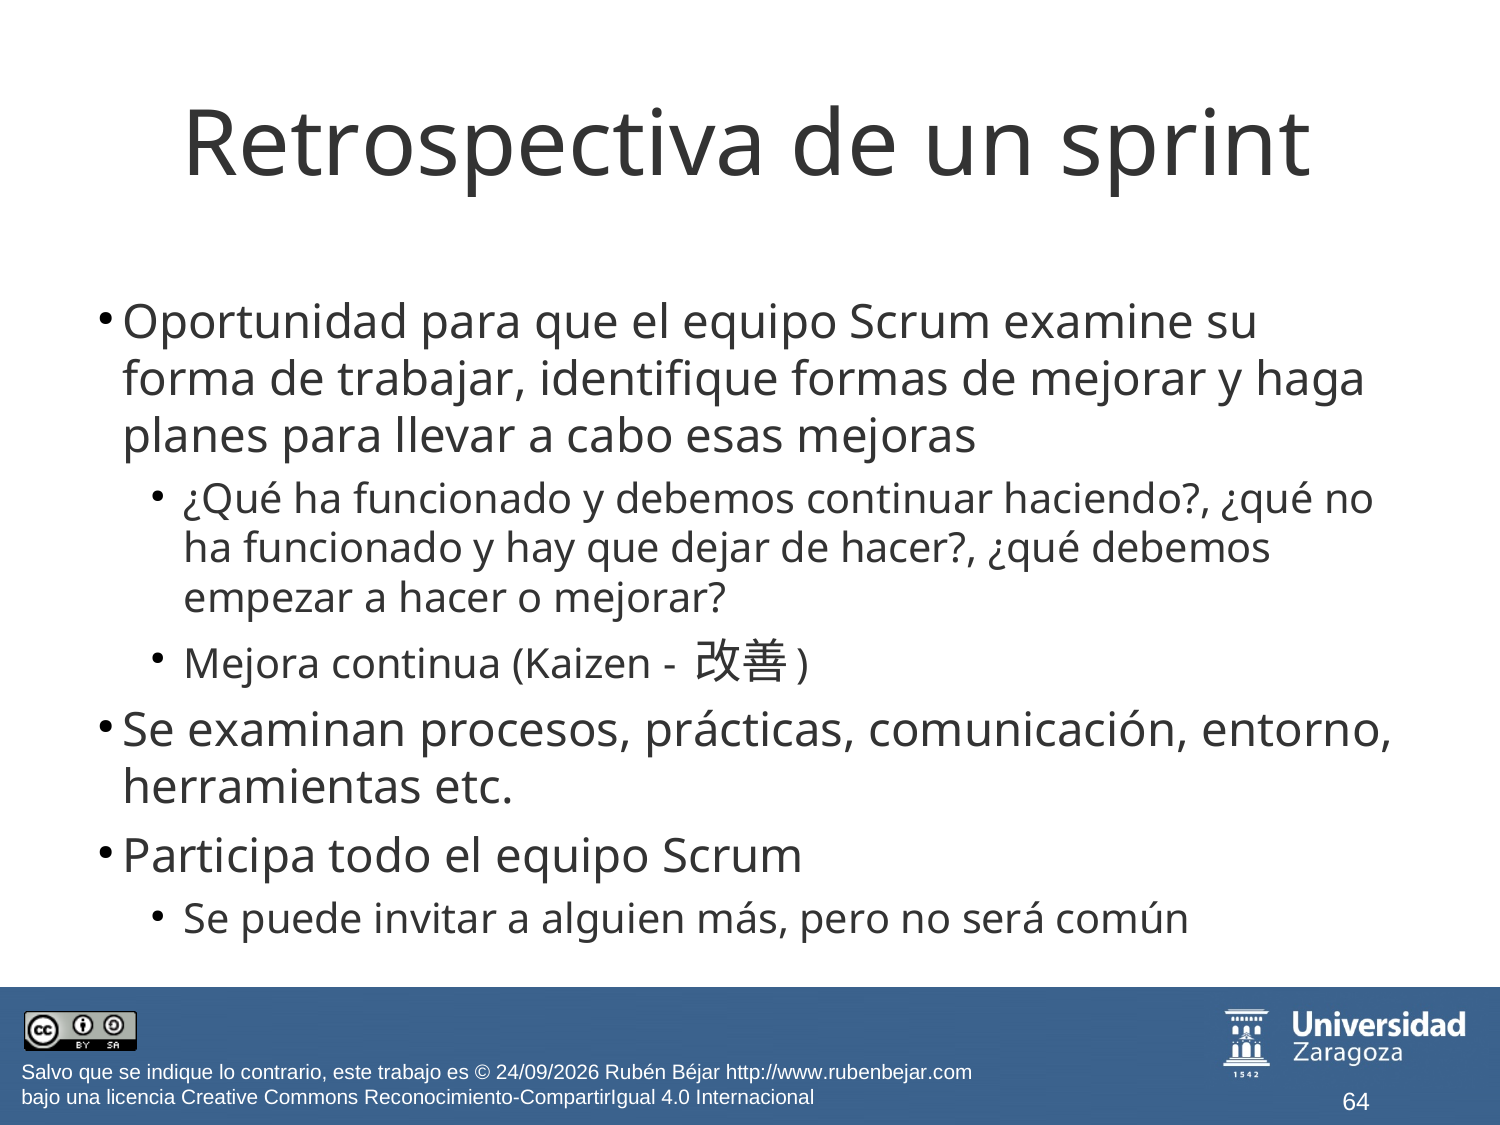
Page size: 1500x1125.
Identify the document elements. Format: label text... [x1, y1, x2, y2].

title Retrospectiva de un sprint [74, 21, 1420, 257]
list Oportunidad para que el equipo Scrum examine su forma de trabajar, identifique formas de mejorar y haga planes para llevar a cabo esas mejoras ¿Qué ha funcionado y debemos continuar haciendo?, ¿qué no ha funcionado y hay que dejar de hacer?, ¿qué debemos empezar a hacer o mejorar? Mejora continua (Kaizen - 改善) Se examinan procesos, prácticas, comunicación, entorno, herramientas etc. Participa todo el equipo Scrum Se puede invitar a alguien más, pero no será común [82, 283, 1418, 957]
picture [0, 987, 1500, 1125]
